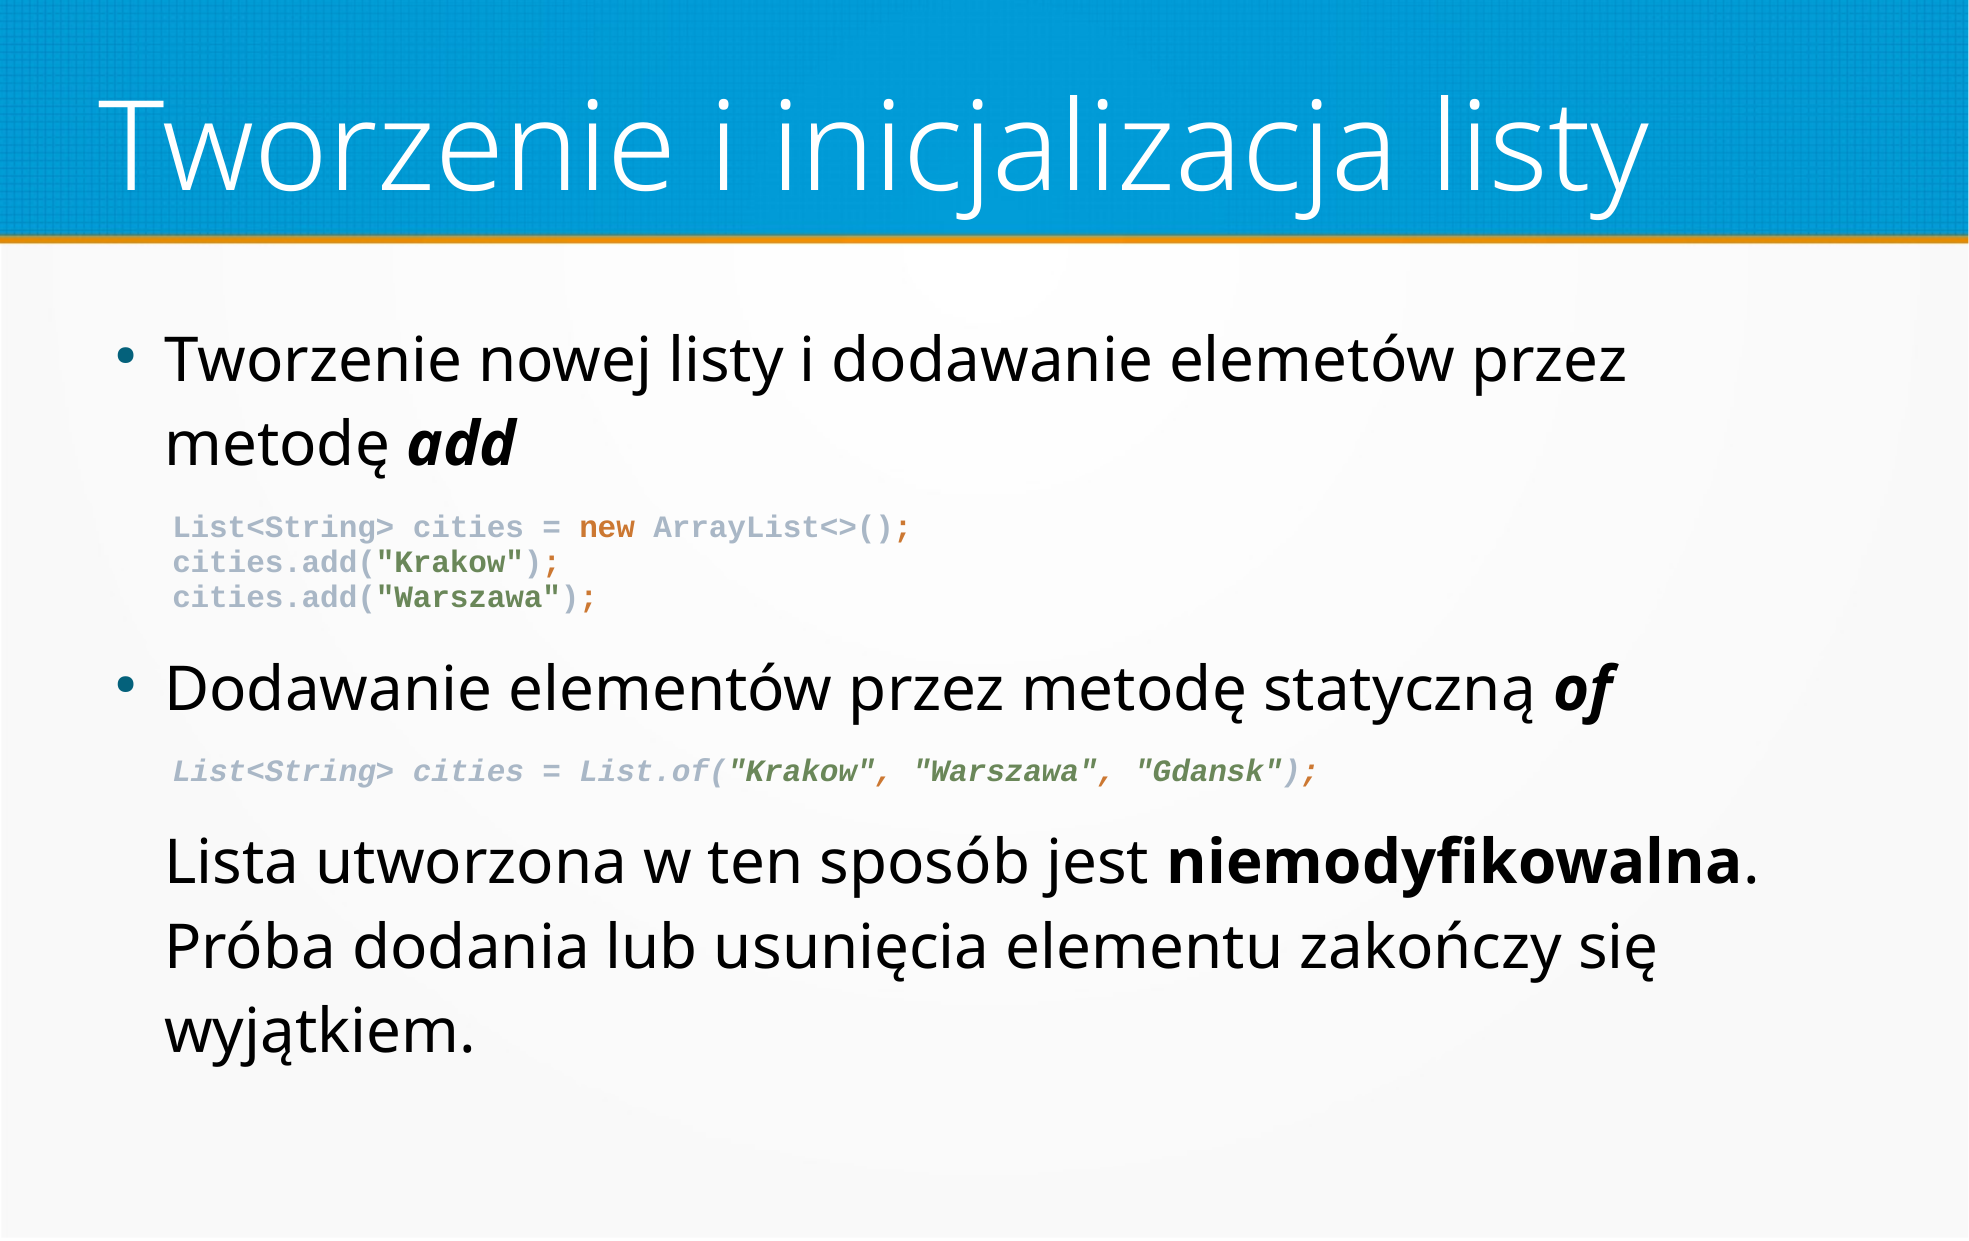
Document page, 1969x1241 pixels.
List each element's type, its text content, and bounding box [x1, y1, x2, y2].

picture [0, 233, 1969, 1241]
list Tworzenie nowej listy i dodawanie elemetów przez metodę add List<String> cities = new ArrayList<>(); cities.add("Krakow"); cities.add("Warszawa"); Dodawanie elementów przez metodę statyczną of List<String> cities = List.of("Krakow", "Warszawa", "Gdansk"); Lista utworzona w ten sposób jest niemodyfikowalna. Próba dodania lub usunięcia elementu zakończy się wyjątkiem. [98, 315, 1861, 1081]
title Tworzenie i inicjalizacja listy [98, 19, 1870, 227]
